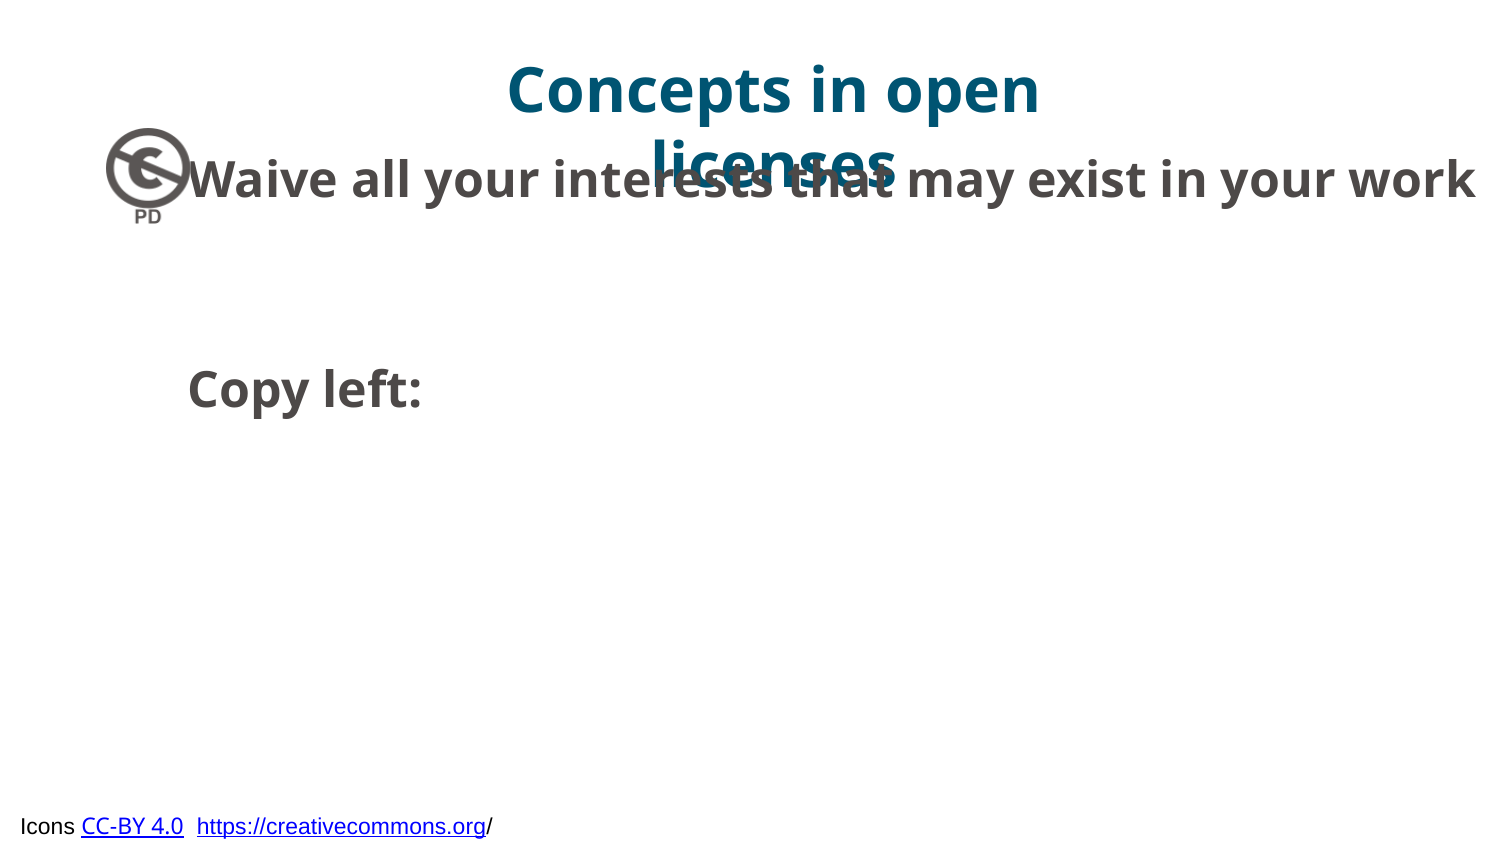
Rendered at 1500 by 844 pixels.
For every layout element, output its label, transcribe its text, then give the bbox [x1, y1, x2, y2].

text_box Concepts in open licenses [395, 44, 1153, 141]
text_box Waive all your interests that may exist in your work Copy left: [176, 141, 1500, 818]
text_box Icons CC-BY 4.0 https://creativecommons.org/ [8, 806, 800, 844]
picture [106, 128, 191, 224]
